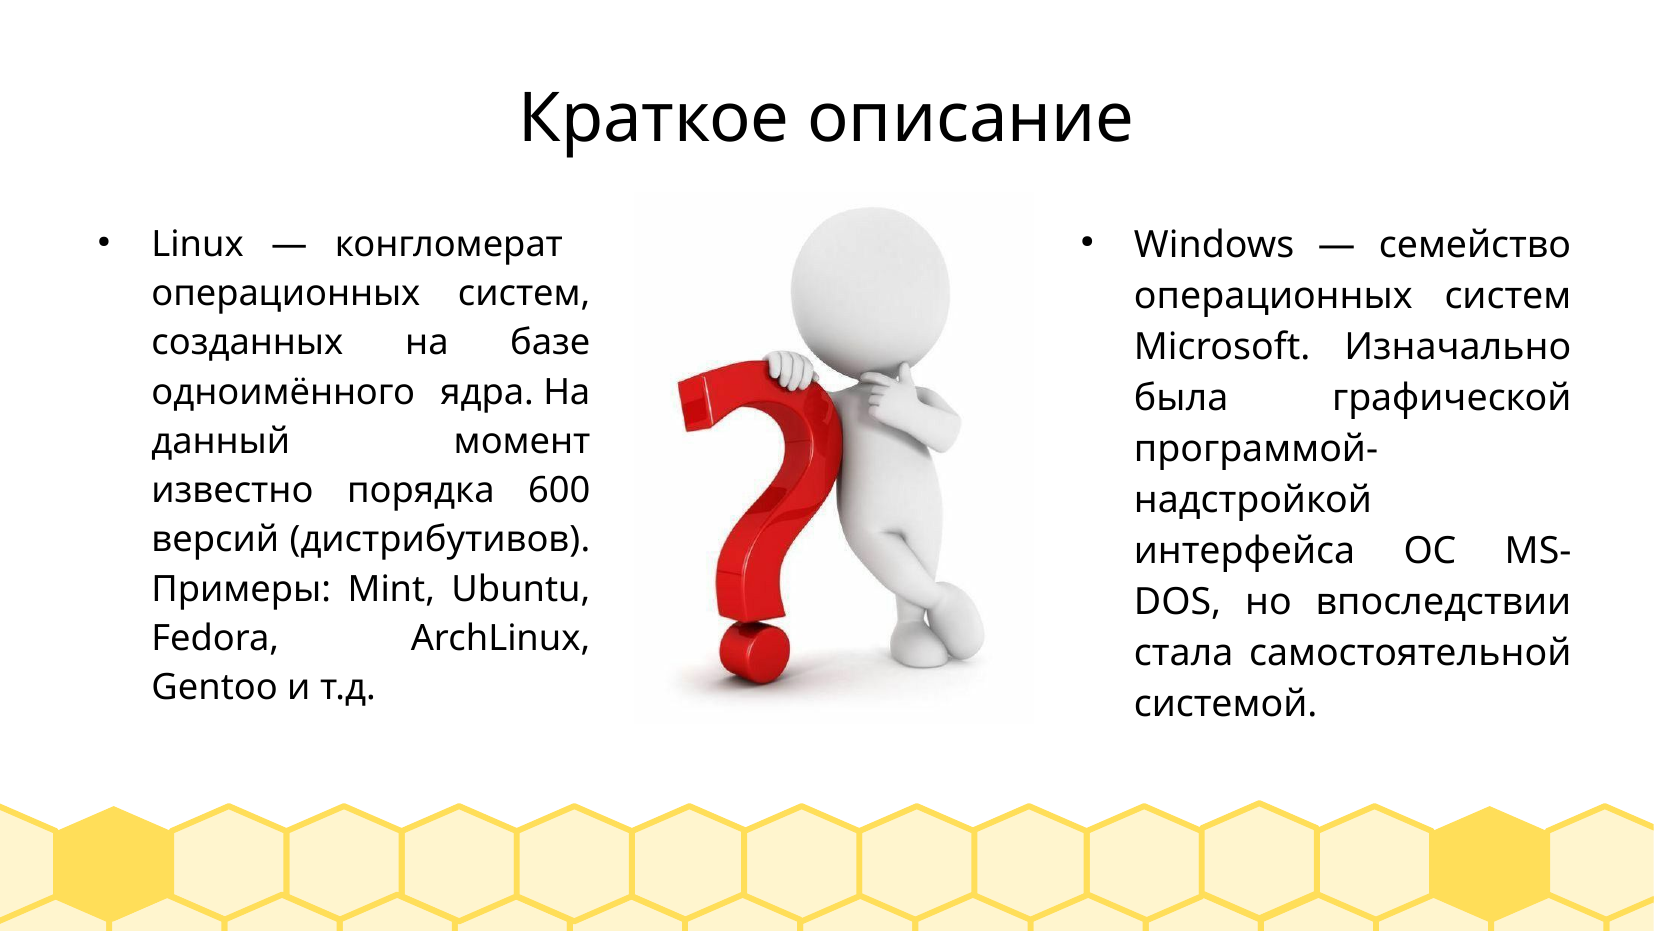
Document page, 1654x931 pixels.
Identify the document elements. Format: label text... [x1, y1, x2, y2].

list Windows — семейство операционных систем Microsoft. Изначально была графической программой-надстройкой интерфейса ОС MS-DOS, но впоследствии стала самостоятельной системой. [1062, 217, 1572, 758]
title Краткое описание [82, 37, 1571, 193]
picture [634, 192, 1034, 724]
list Linux — конгломерат операционных систем, созданных на базе одноимённого ядра. На данный момент известно порядка 600 версий (дистрибутивов). Примеры: Mint, Ubuntu, Fedora, ArchLinux, Gentoo и т.д. [82, 217, 591, 758]
